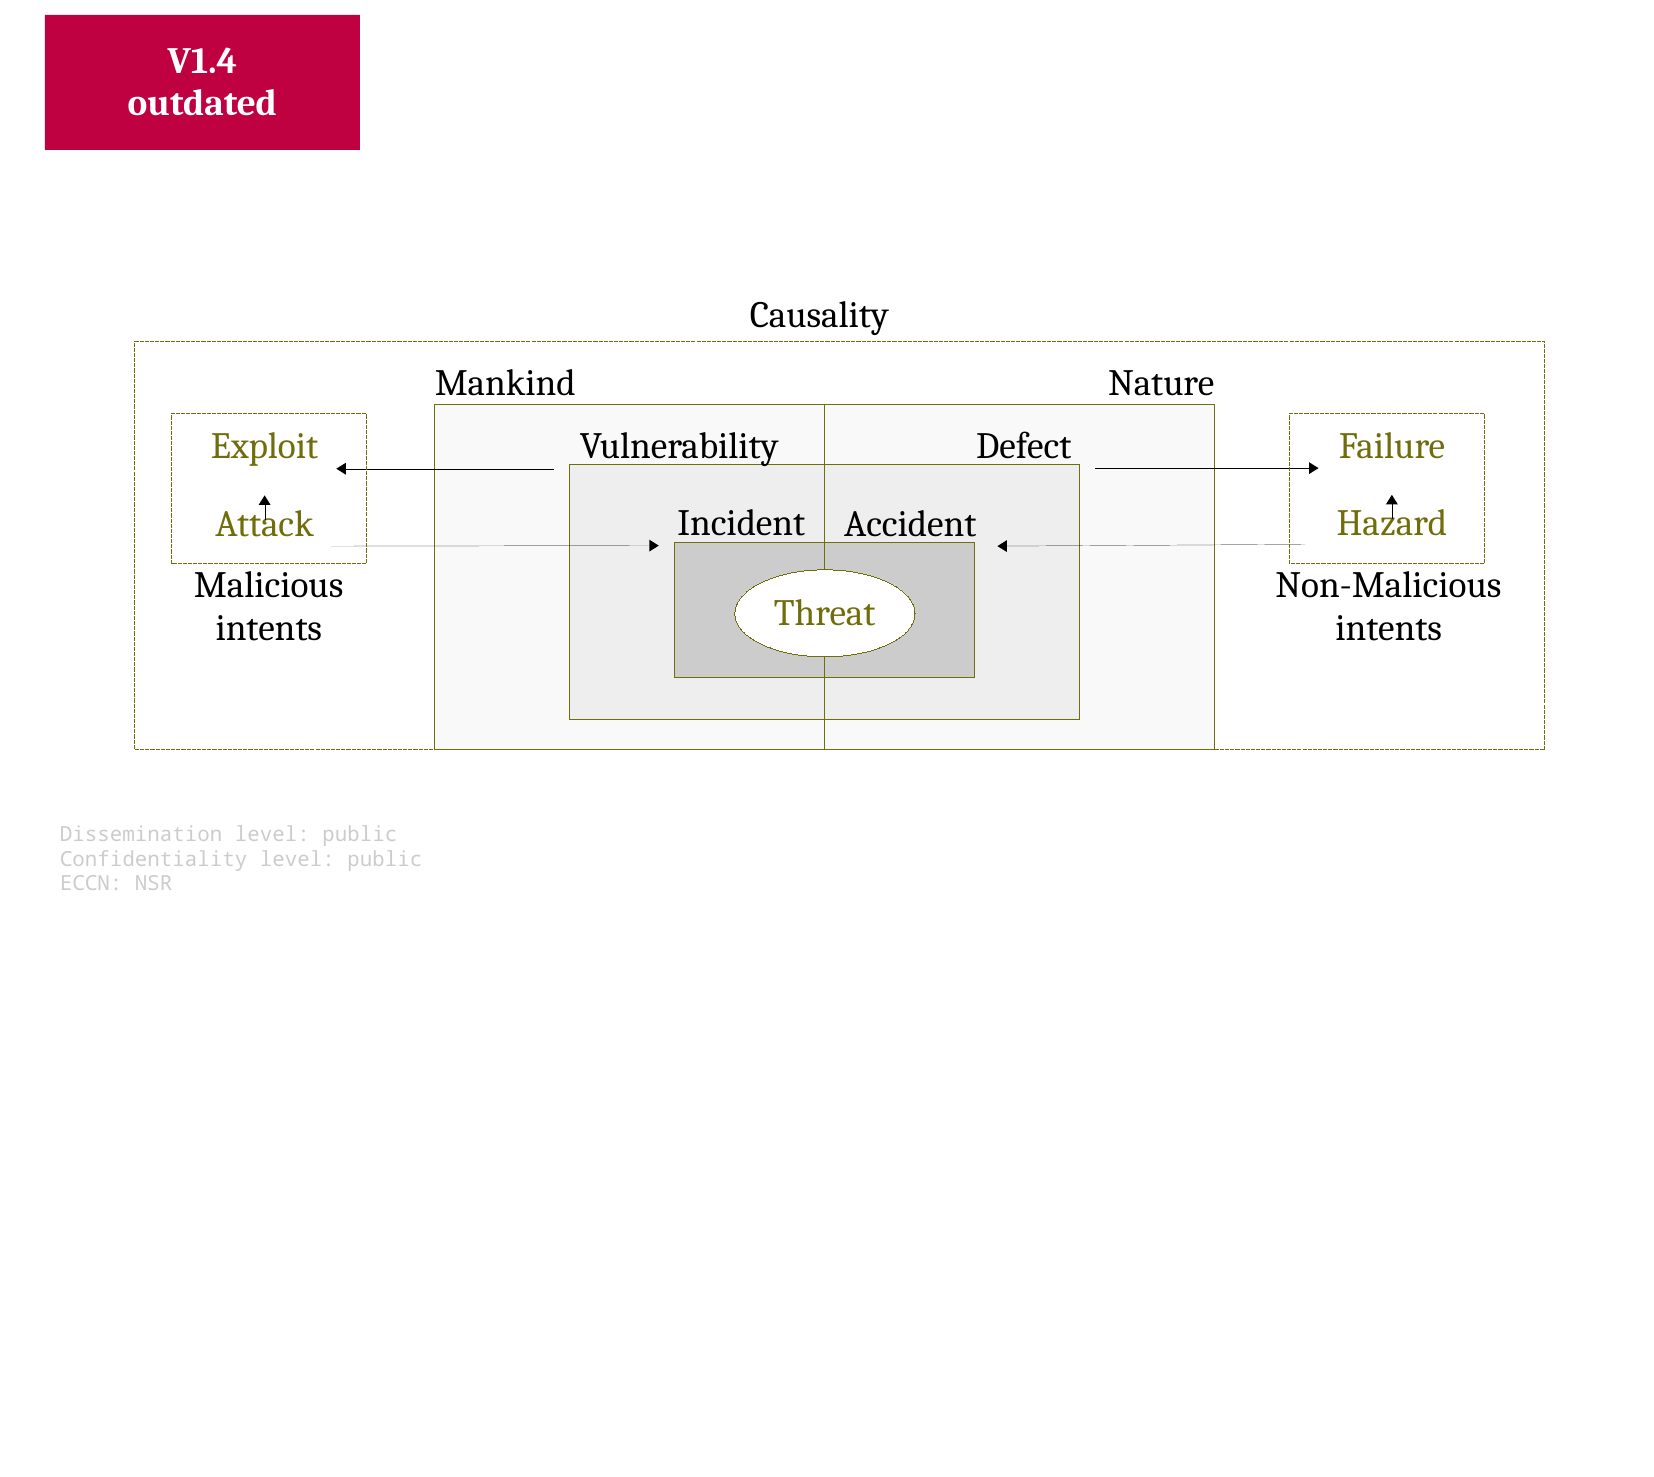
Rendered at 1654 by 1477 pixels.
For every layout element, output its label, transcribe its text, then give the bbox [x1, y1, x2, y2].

text_box V1.4 outdated [44, 14, 360, 150]
text_box Defect [961, 417, 1095, 519]
text_box [134, 341, 1545, 750]
text_box Causality [735, 286, 916, 389]
text_box Non-Malicious intents [1253, 556, 1524, 703]
text_box Hazard [1305, 494, 1479, 556]
text_box Incident [658, 494, 824, 597]
text_box Attack [198, 495, 331, 597]
text_box Mankind [420, 354, 601, 456]
text_box Nature [1093, 354, 1244, 456]
text_box Accident [823, 495, 998, 597]
text_box Failure [1318, 417, 1466, 494]
text_box Malicious intents [156, 556, 382, 660]
text_box Dissemination level: public Confidentiality level: public ECCN: NSR [44, 815, 917, 903]
text_box Vulnerability [553, 417, 794, 520]
text_box Exploit [192, 417, 337, 520]
text_box Threat [734, 569, 916, 657]
